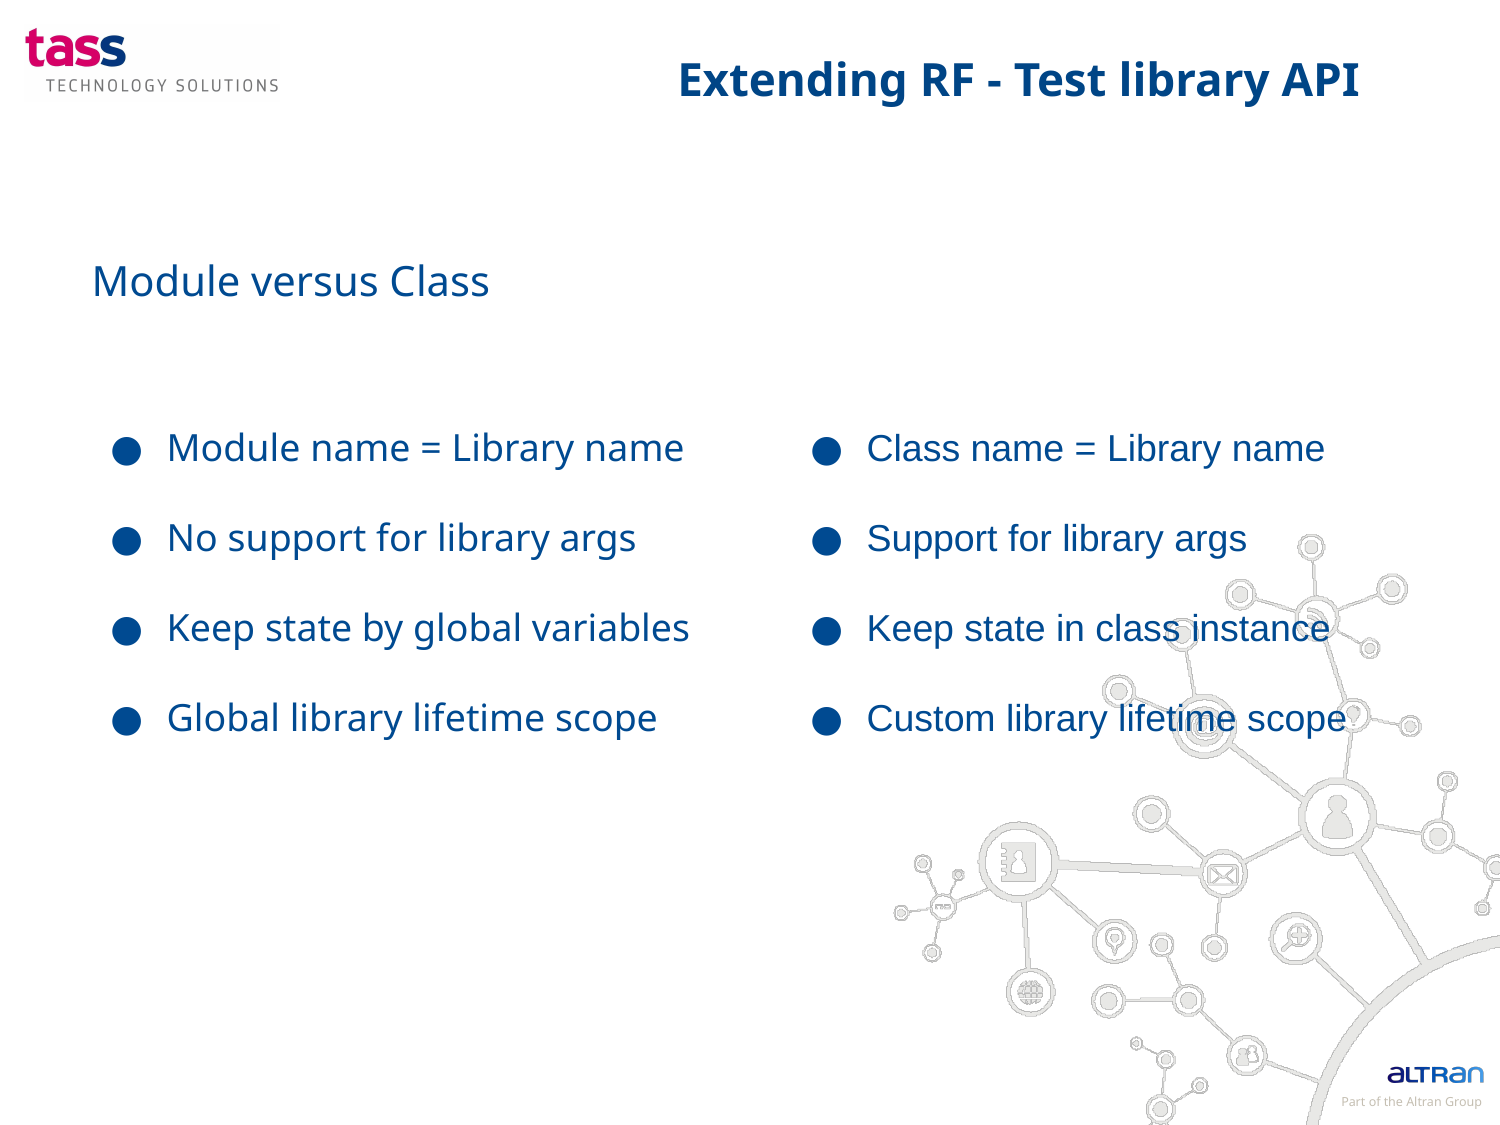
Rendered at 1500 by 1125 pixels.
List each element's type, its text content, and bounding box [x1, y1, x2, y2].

picture [1385, 1064, 1485, 1087]
list Class name = Library name Support for library args Keep state in class instance Custom library lifetime scope [776, 371, 1474, 1066]
picture [24, 24, 280, 102]
title Extending RF - Test library API [336, 30, 1375, 126]
list Module versus Class [76, 196, 1468, 346]
list Module name = Library name No support for library args Keep state by global variables Global library lifetime scope [76, 371, 774, 1066]
